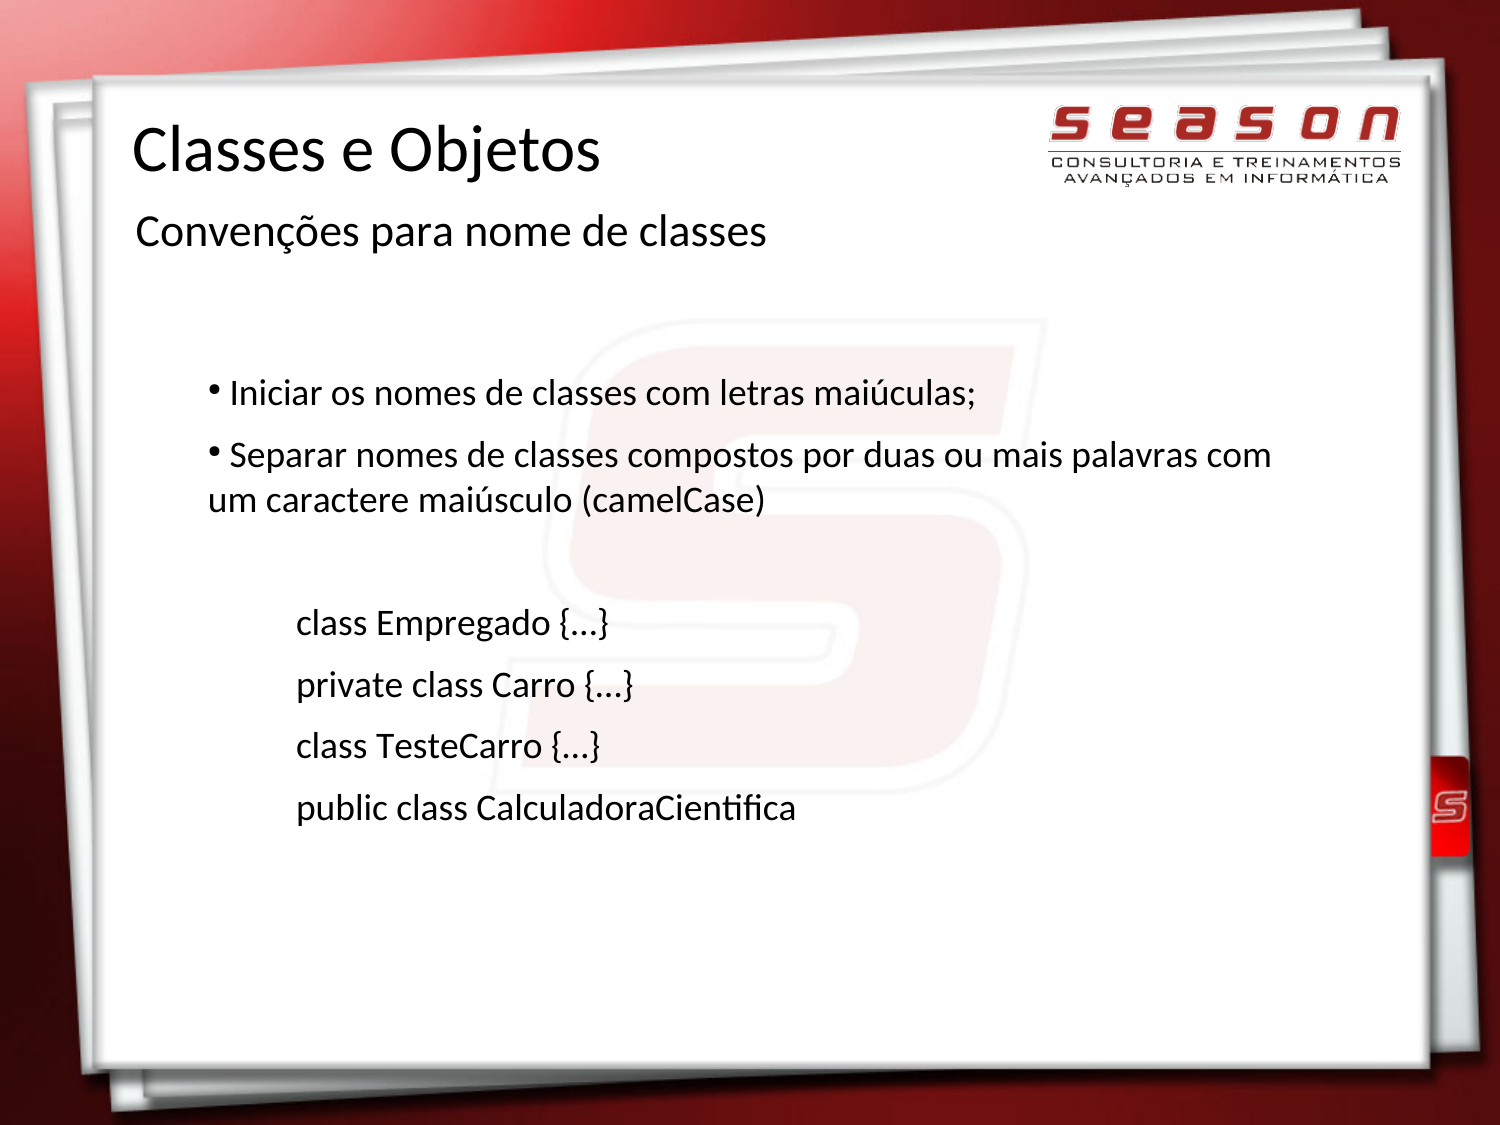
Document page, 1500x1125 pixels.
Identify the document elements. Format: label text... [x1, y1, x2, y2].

title Classes e Objetos [118, 33, 1394, 257]
text_box Iniciar os nomes de classes com letras maiúculas; Separar nomes de classes compostos por duas ou mais palavras com um caractere maiúsculo (camelCase) class Empregado {…} private class Carro {…} class TesteCarro {…} public class CalculadoraCientifica [207, 368, 1328, 829]
picture [0, 0, 1500, 1125]
text_box Convenções para nome de classes [119, 200, 1240, 256]
